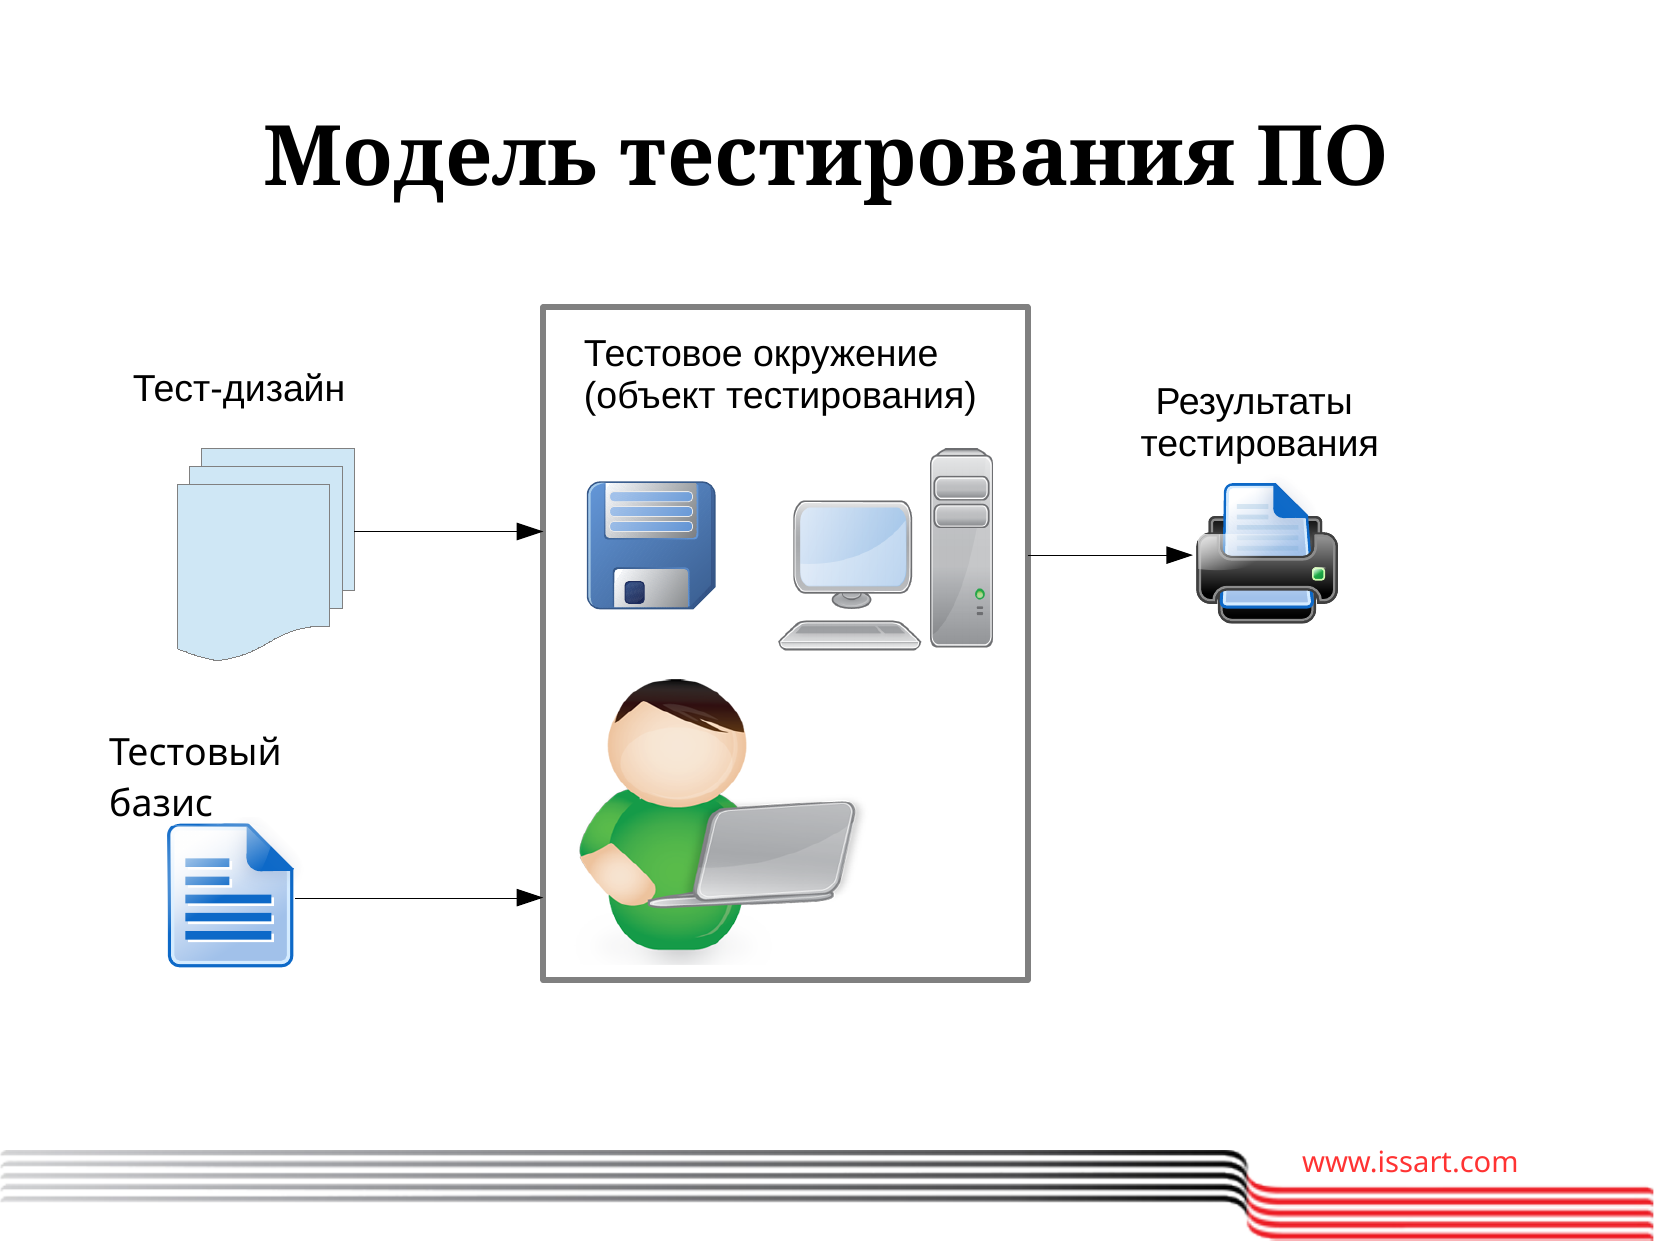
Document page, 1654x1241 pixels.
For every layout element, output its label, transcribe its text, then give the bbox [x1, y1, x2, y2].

picture [770, 448, 993, 660]
text_box [177, 448, 355, 661]
text_box Результаты тестирования [1125, 373, 1394, 473]
text_box Тестовый базис [94, 718, 402, 869]
picture [566, 661, 871, 965]
picture [562, 455, 741, 634]
picture [0, 1150, 1654, 1241]
text_box Тест-дизайн [118, 360, 364, 421]
text_box www.issart.com [1287, 1133, 1619, 1184]
text_box Тестовое окружение (объект тестирования) [569, 324, 993, 443]
picture [150, 869, 308, 975]
title Модель тестирования ПО [82, 49, 1571, 257]
picture [1178, 473, 1356, 641]
